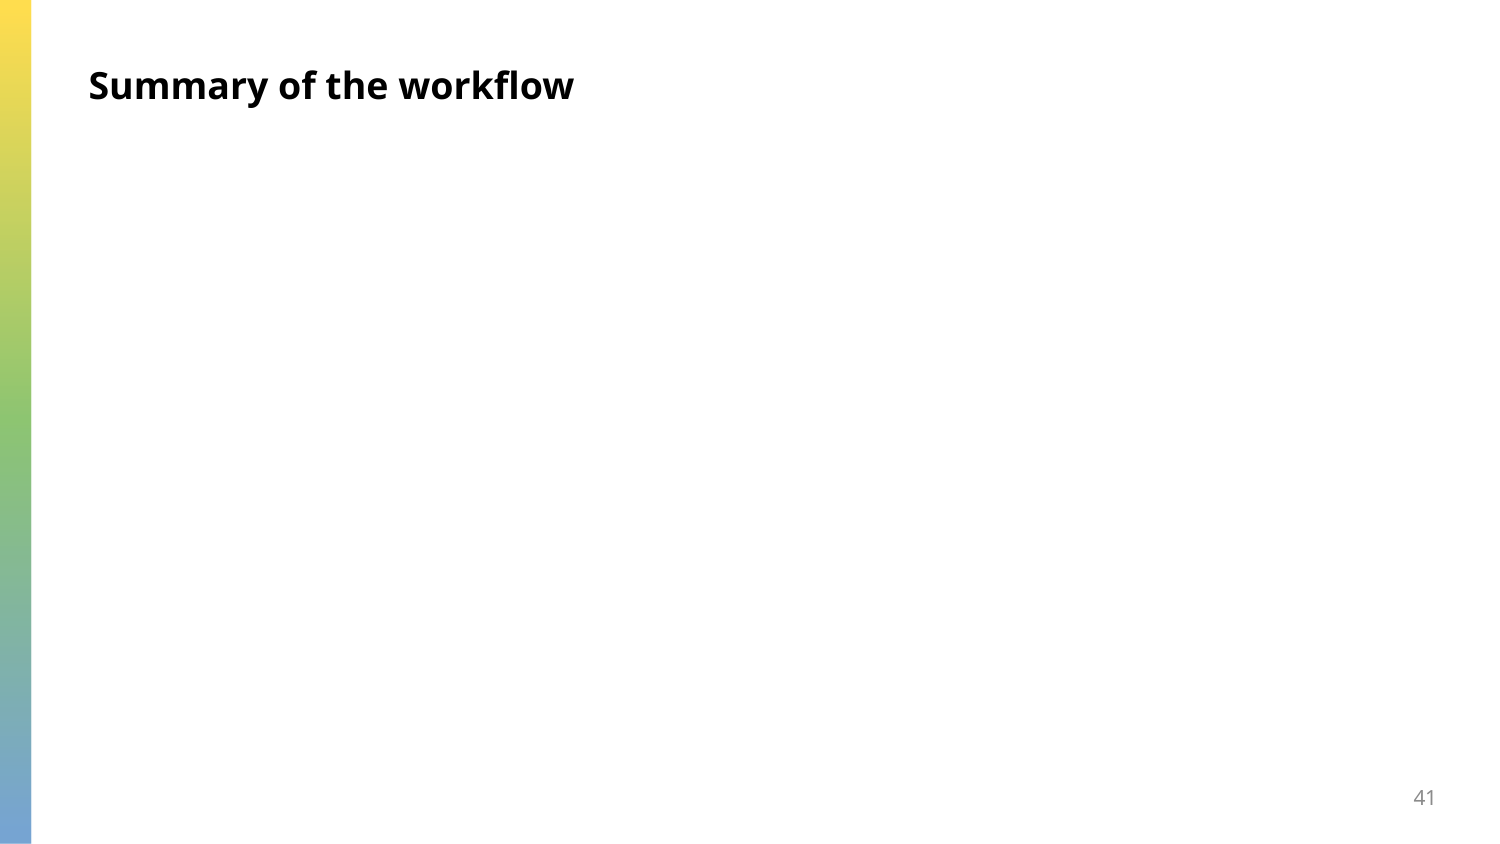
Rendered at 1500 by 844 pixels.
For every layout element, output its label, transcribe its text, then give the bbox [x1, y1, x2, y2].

list Summary of the workflow [88, 61, 1442, 157]
picture [0, 0, 1500, 844]
